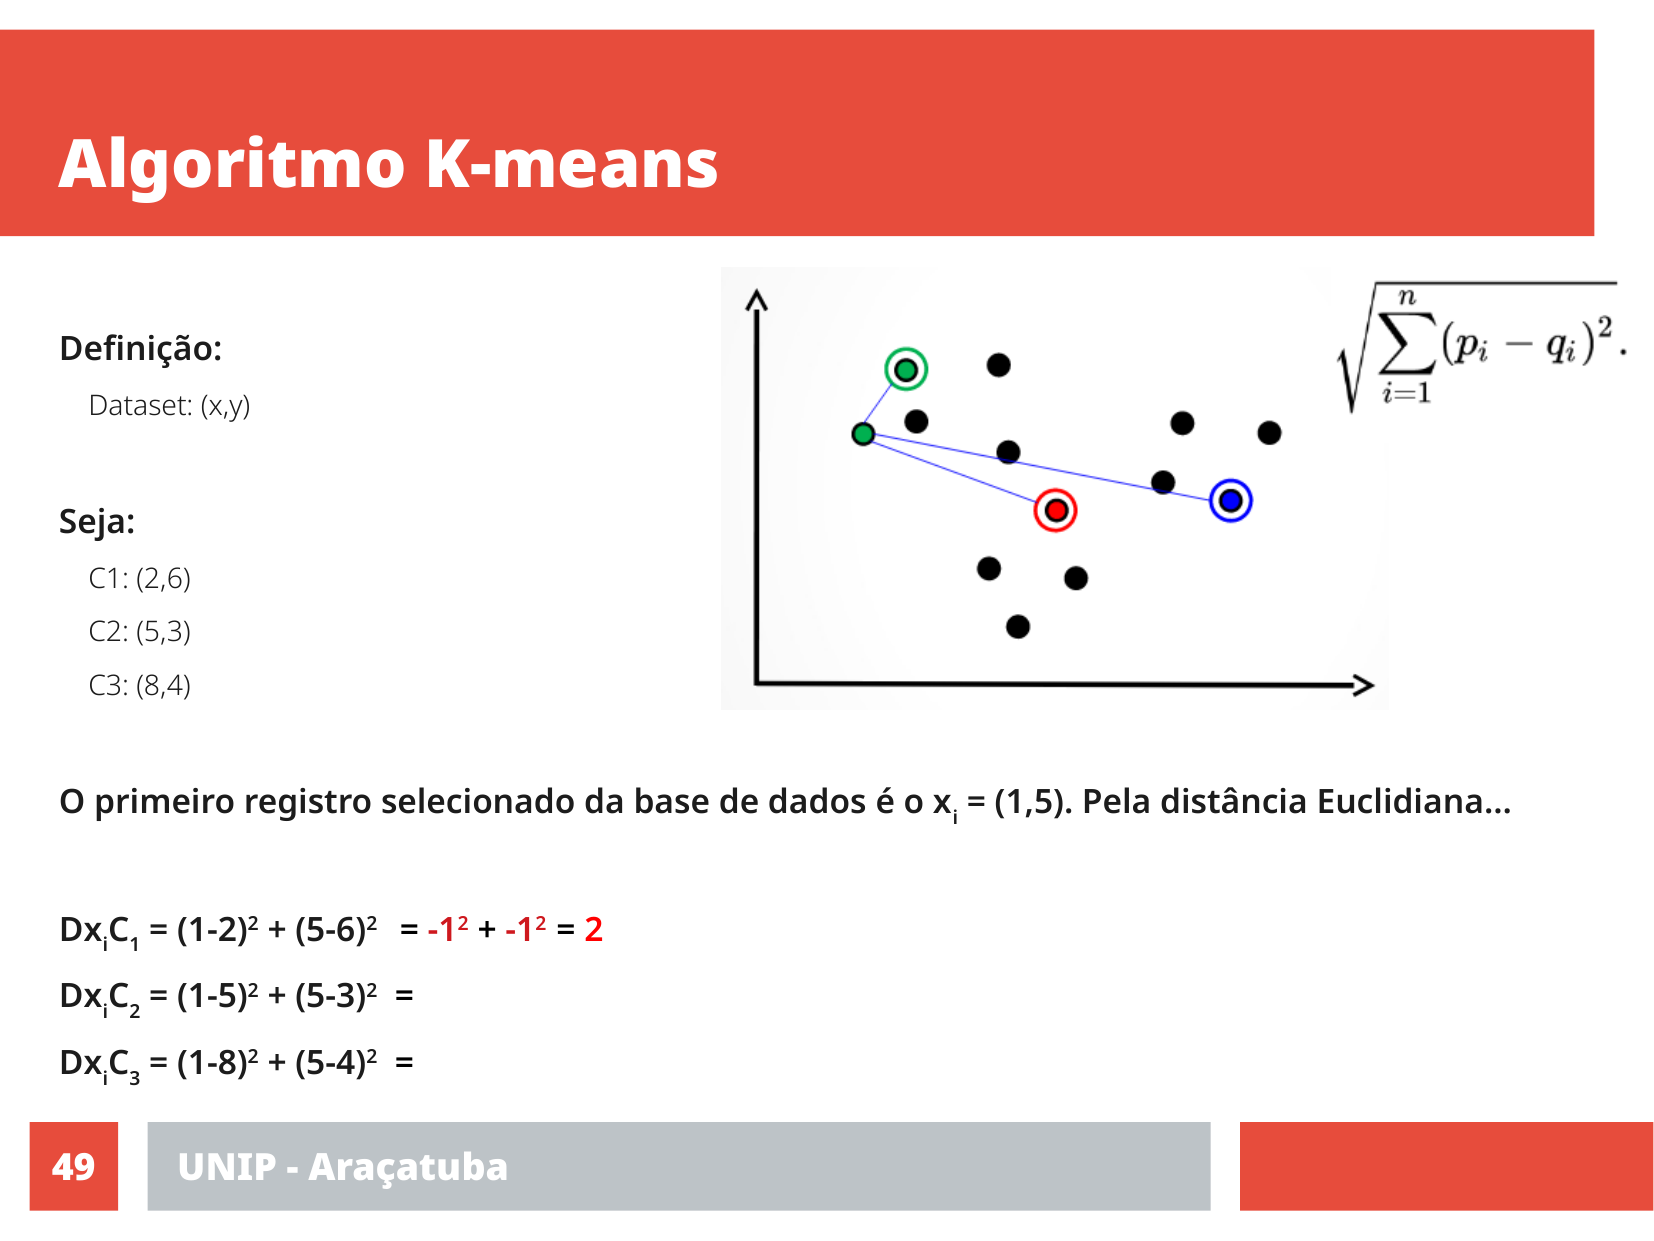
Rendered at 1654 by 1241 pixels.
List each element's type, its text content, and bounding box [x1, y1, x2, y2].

picture [721, 251, 1644, 443]
list Definição: Dataset: (x,y) Seja: C1: (2,6) C2: (5,3) C3: (8,4) O primeiro registro selecionado da base de dados é o xi = (1,5). Pela distância Euclidiana… DxiC1 = (1-2)2 + (5-6)2 = -12 + -12 = 2 DxiC2 = (1-5)2 + (5-3)2 = DxiC3 = (1-8)2 + (5-4)2 = [59, 324, 1565, 1093]
title Algoritmo K-means [59, 59, 1595, 207]
